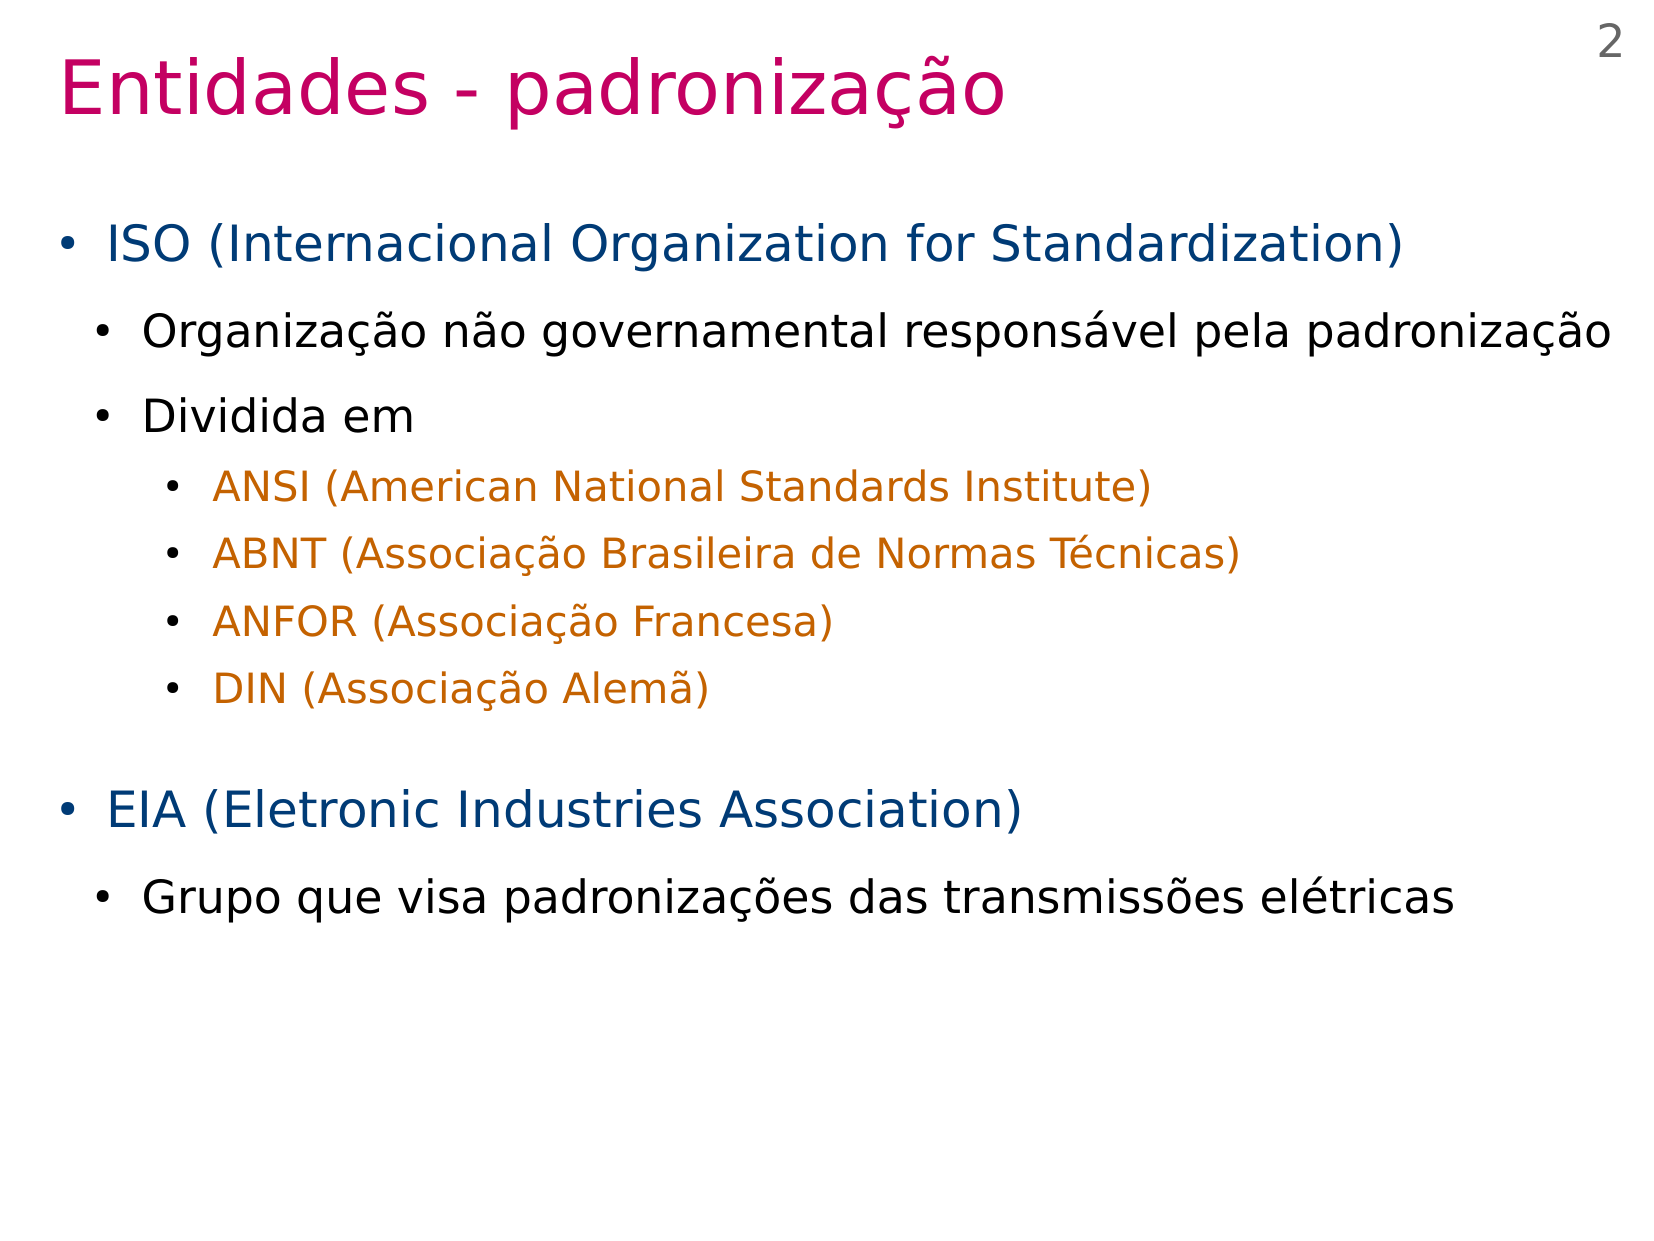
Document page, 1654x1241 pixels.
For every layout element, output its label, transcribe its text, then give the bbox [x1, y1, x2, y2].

title Entidades - padronização [59, 29, 1625, 148]
list ISO (Internacional Organization for Standardization) Organização não governamental responsável pela padronização Dividida em ANSI (American National Standards Institute) ABNT (Associação Brasileira de Normas Técnicas) ANFOR (Associação Francesa) DIN (Associação Alemã) EIA (Eletronic Industries Association) Grupo que visa padronizações das transmissões elétricas [59, 206, 1625, 1211]
